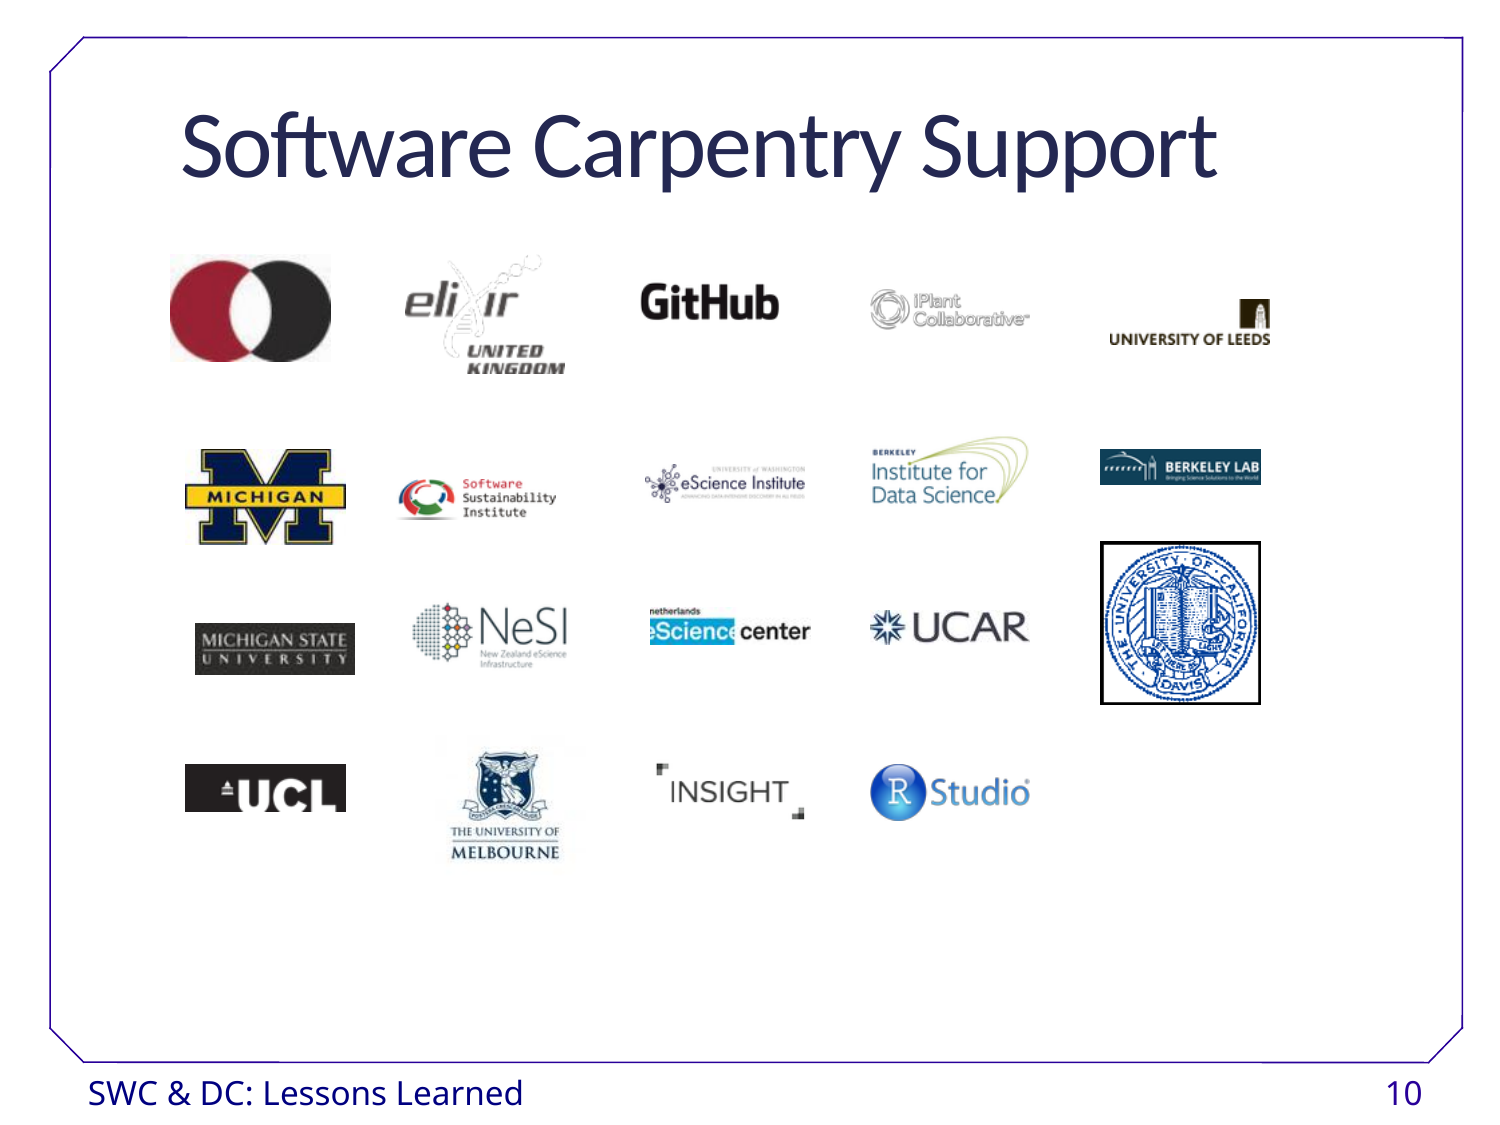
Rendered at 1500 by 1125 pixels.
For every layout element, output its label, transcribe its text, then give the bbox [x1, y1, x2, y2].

picture [645, 464, 805, 503]
picture [630, 269, 790, 335]
picture [170, 254, 331, 362]
title Software Carpentry Support [75, 45, 1325, 233]
picture [185, 764, 346, 812]
picture [405, 254, 565, 374]
picture [395, 479, 556, 520]
picture [1110, 299, 1270, 346]
picture [410, 599, 571, 673]
picture [870, 288, 1030, 330]
picture [650, 607, 811, 646]
picture [1100, 449, 1261, 485]
picture [185, 449, 346, 545]
picture [870, 434, 1030, 508]
picture [195, 623, 355, 676]
picture [1100, 541, 1261, 706]
picture [650, 757, 811, 826]
picture [425, 725, 586, 886]
picture [870, 764, 1030, 821]
picture [870, 610, 1030, 646]
